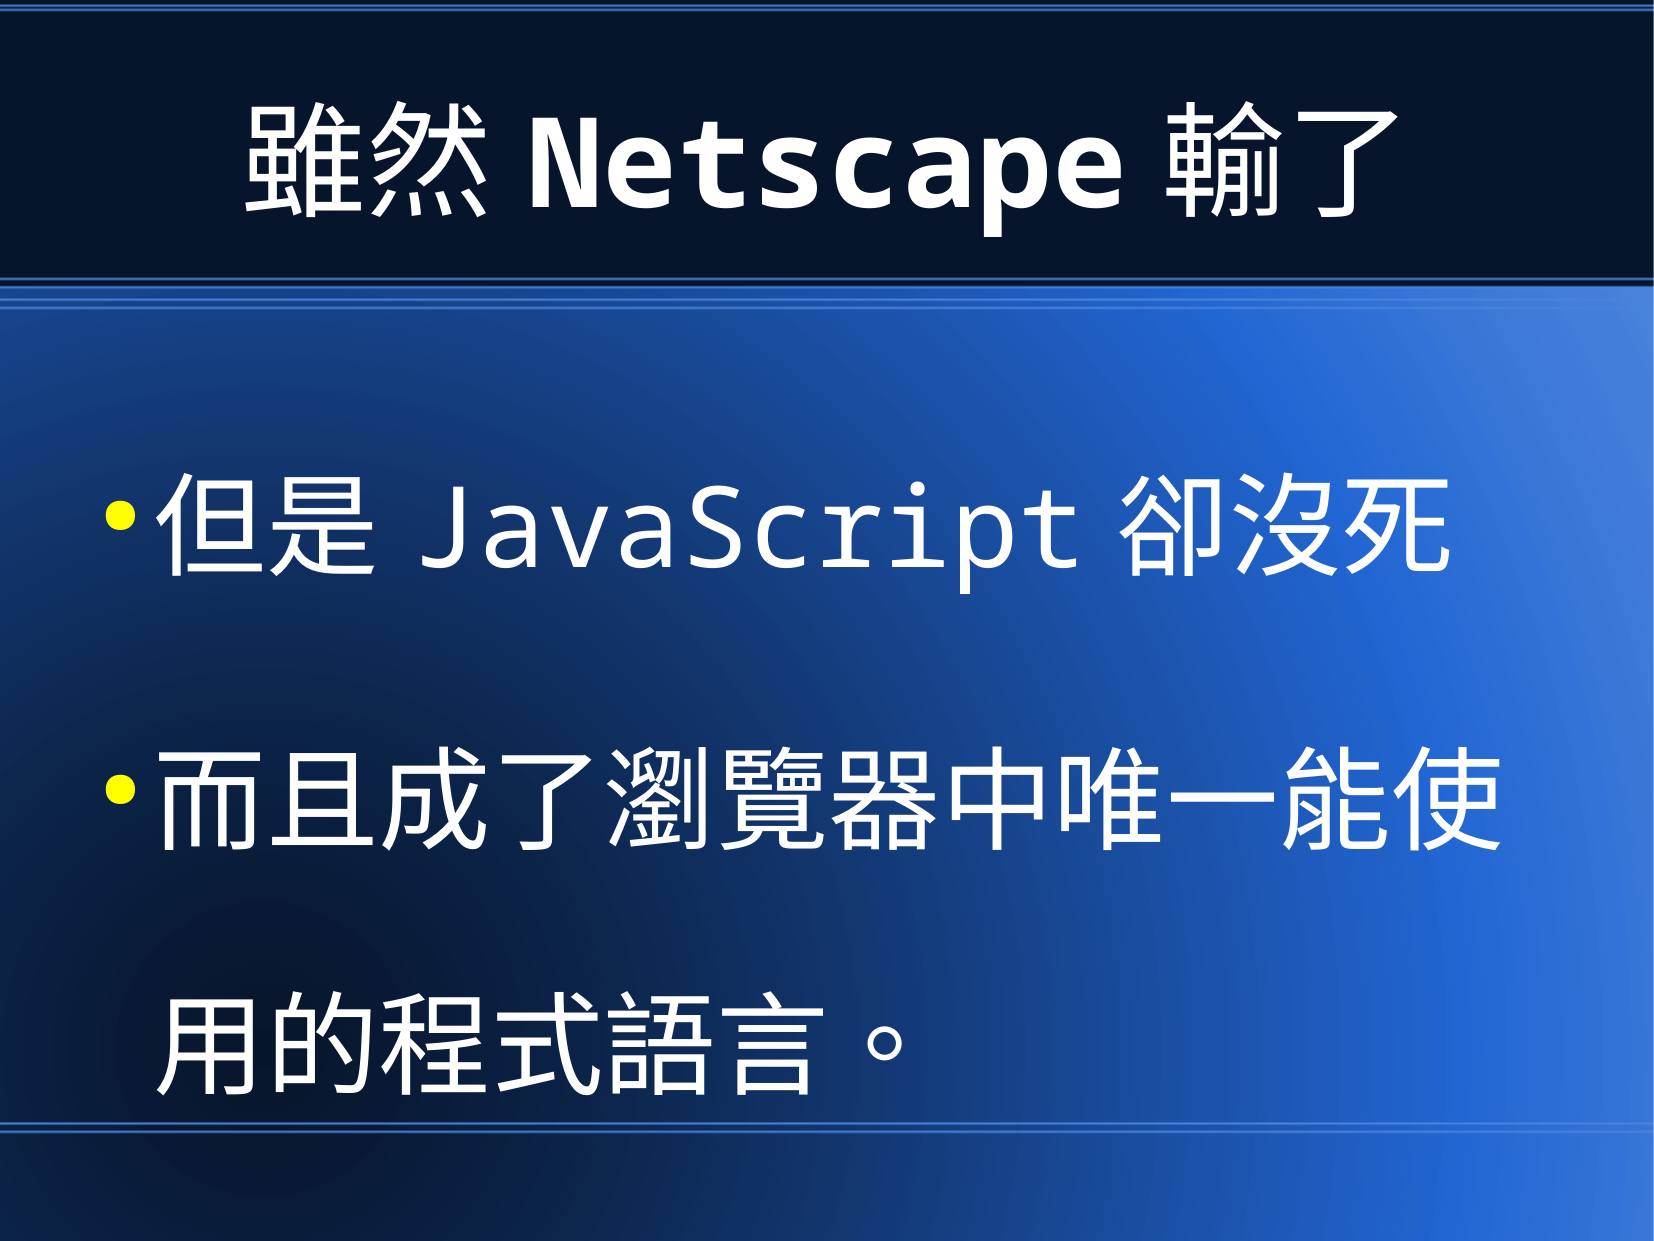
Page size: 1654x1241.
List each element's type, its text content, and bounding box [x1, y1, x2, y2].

title 雖然Netscape輸了 [82, 49, 1571, 257]
picture [0, 0, 1654, 1241]
list 但是JavaScript卻沒死 而且成了瀏覽器中唯一能使用的程式語言。 [82, 355, 1571, 1241]
